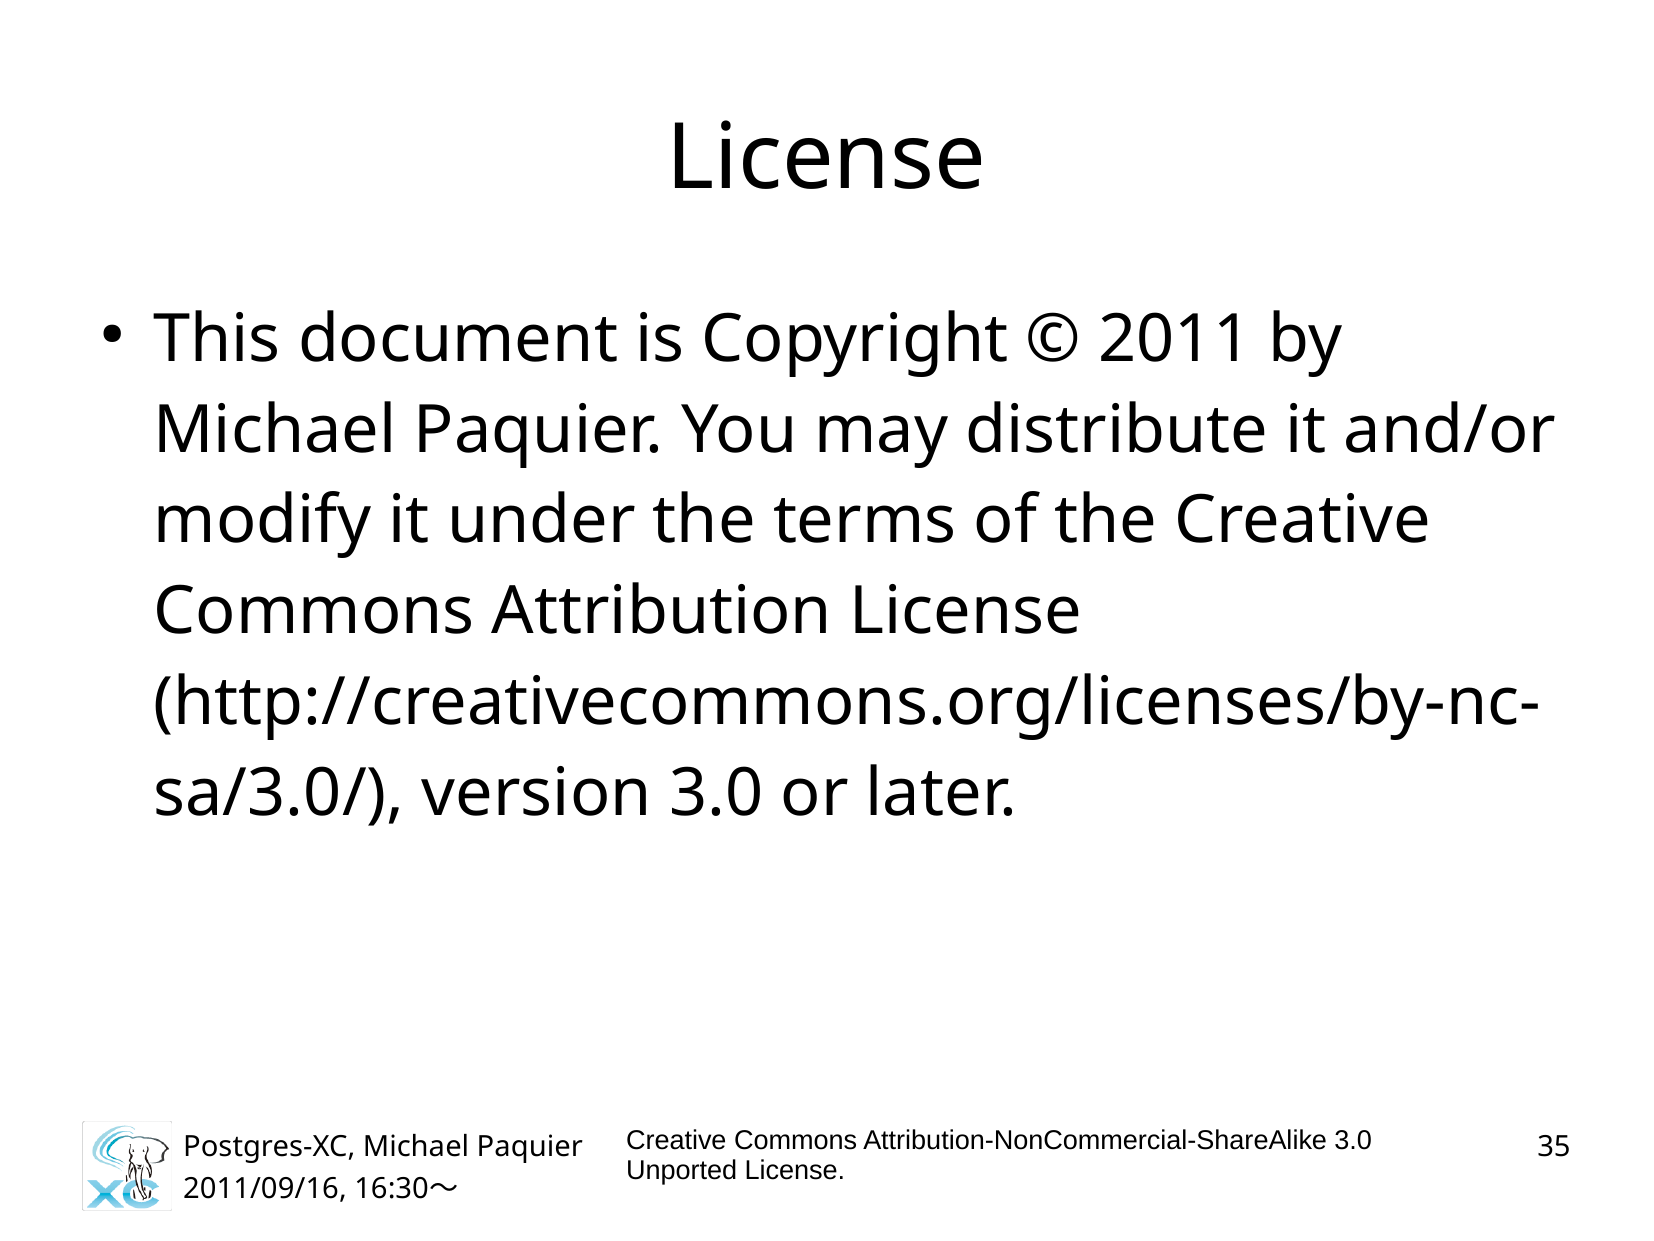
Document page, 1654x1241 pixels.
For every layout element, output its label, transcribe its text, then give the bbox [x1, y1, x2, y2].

list This document is Copyright © 2011 by Michael Paquier. You may distribute it and/or modify it under the terms of the Creative Commons Attribution License (http://creativecommons.org/licenses/by-nc-sa/3.0/), version 3.0 or later. [82, 290, 1571, 1010]
title License [82, 49, 1571, 257]
picture [82, 1121, 172, 1211]
